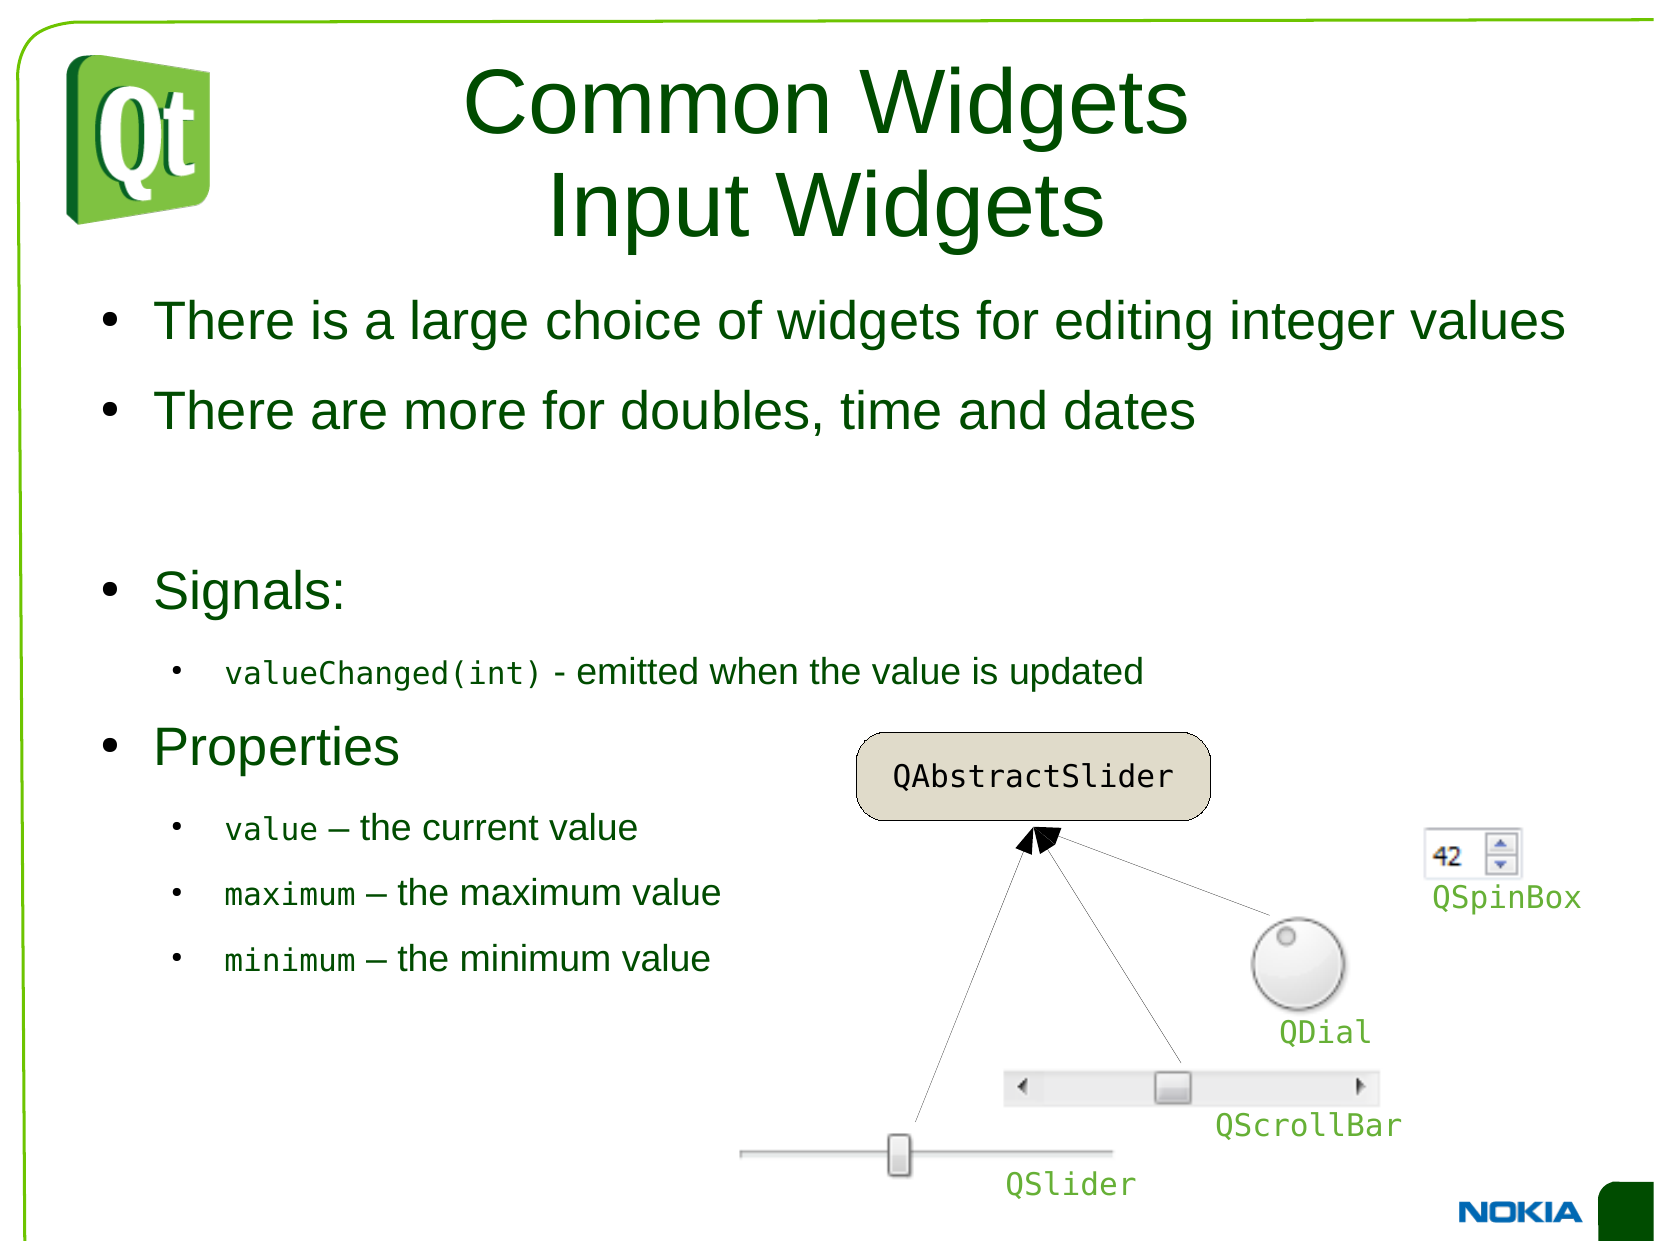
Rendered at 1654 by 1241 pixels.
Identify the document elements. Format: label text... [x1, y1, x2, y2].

picture [66, 55, 82, 225]
picture [1249, 915, 1353, 1019]
text_box QDial [1264, 1006, 1388, 1058]
picture [1459, 1201, 1583, 1223]
text_box QScrollBar [1200, 1100, 1418, 1152]
list There is a large choice of widgets for editing integer values There are more for doubles, time and dates Signals: valueChanged(int) - emitted when the value is updated Properties value – the current value maximum – the maximum value minimum – the minimum value [82, 290, 1571, 1094]
text_box QSpinBox [1417, 871, 1597, 923]
picture [1422, 826, 1526, 871]
text_box QSlider [990, 1159, 1152, 1211]
picture [1002, 1067, 1383, 1110]
title Common Widgets Input Widgets [82, 50, 1571, 256]
picture [738, 1132, 1118, 1182]
text_box QAbstractSlider [856, 732, 1211, 821]
